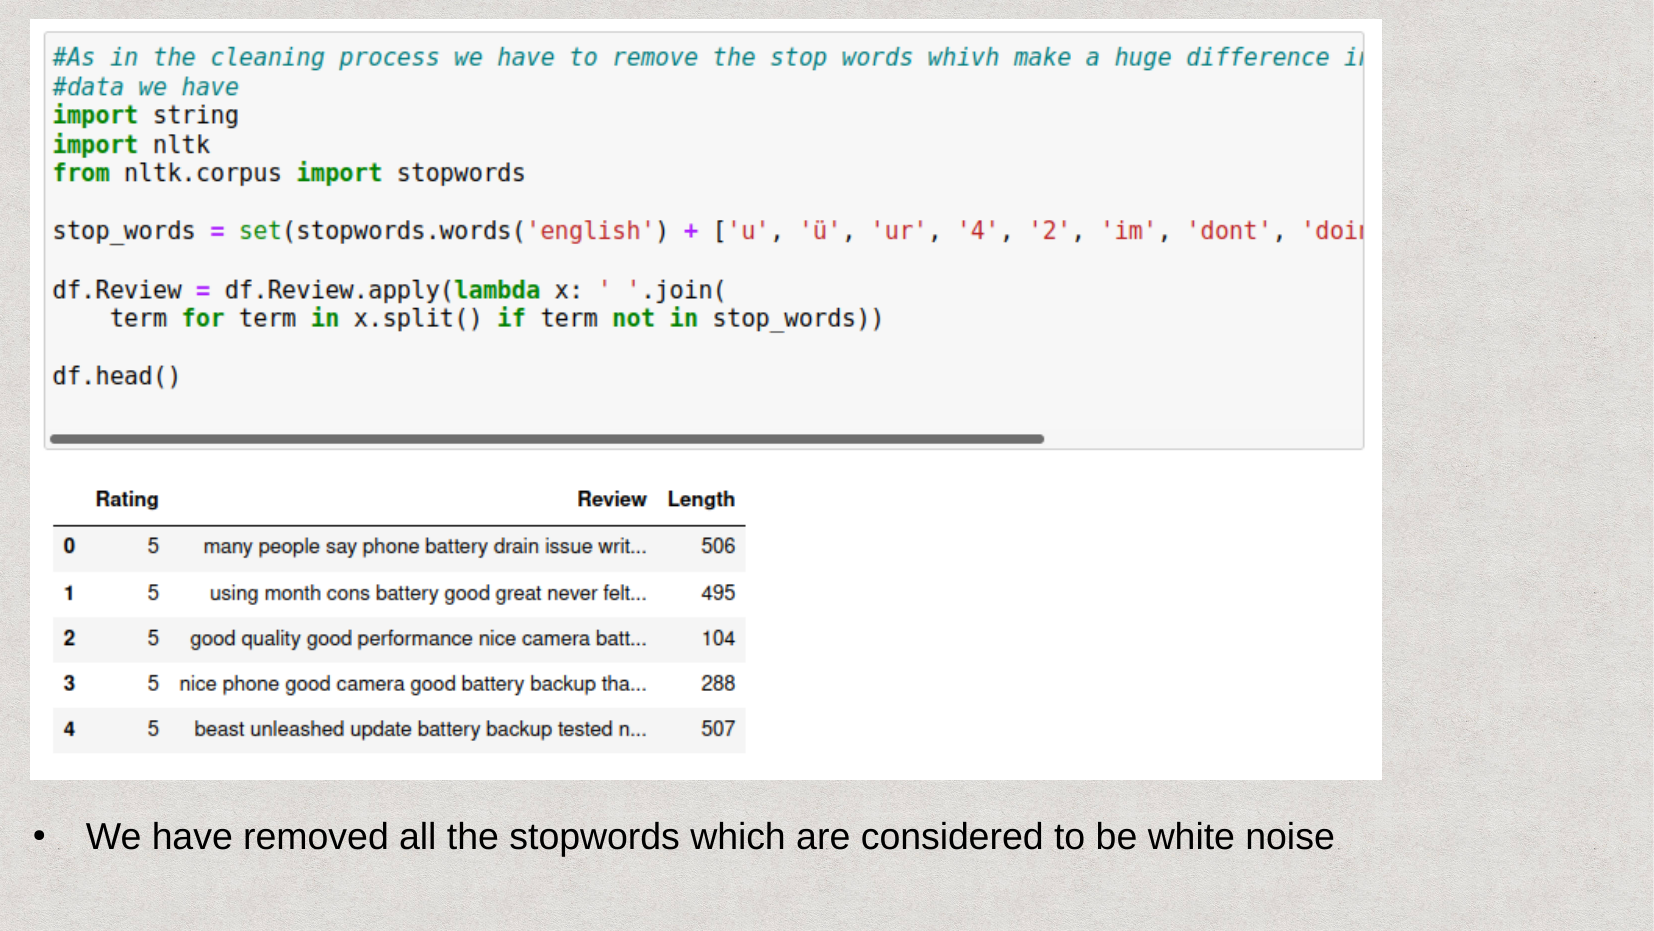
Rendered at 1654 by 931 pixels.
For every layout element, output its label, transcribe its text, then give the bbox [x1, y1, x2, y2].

list We have removed all the stopwords which are considered to be white noise [15, 15, 1636, 916]
picture [0, 0, 1654, 931]
